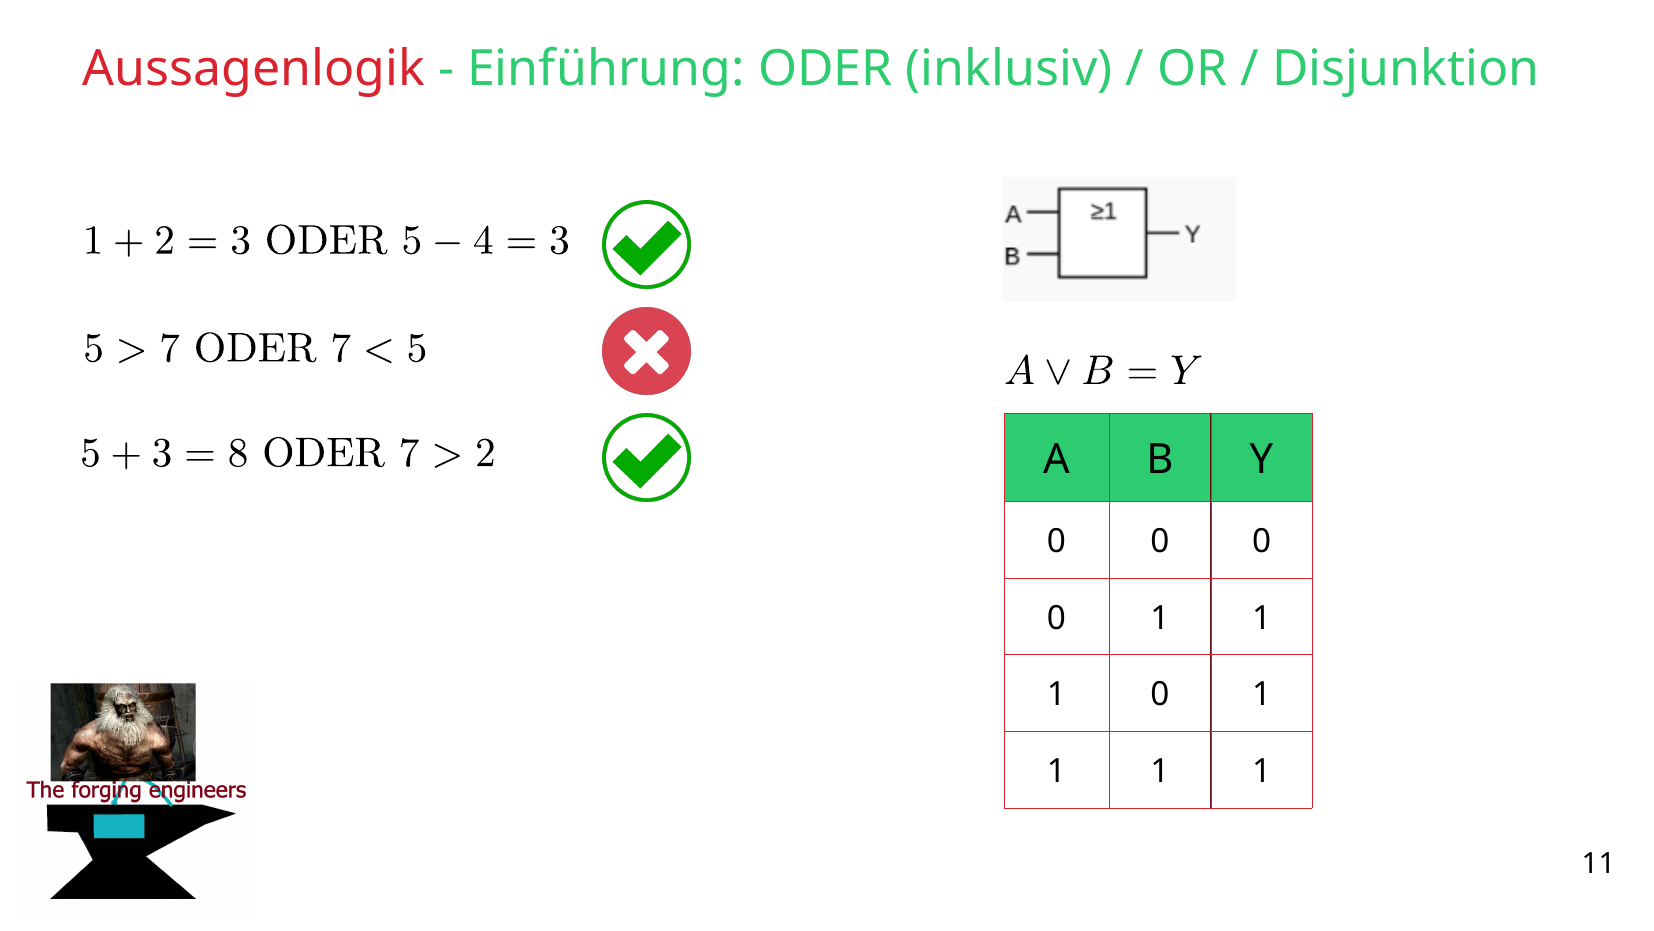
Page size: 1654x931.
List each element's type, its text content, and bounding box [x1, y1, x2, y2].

table_cell 0 [1110, 655, 1210, 731]
picture [1003, 354, 1202, 385]
table_header B [1110, 414, 1210, 501]
picture [602, 200, 691, 289]
picture [1003, 177, 1236, 303]
picture [602, 307, 691, 395]
table_cell 1 [1005, 732, 1109, 808]
table_cell 0 [1005, 579, 1109, 654]
table_cell 1 [1110, 579, 1210, 654]
table_cell 1 [1212, 579, 1312, 654]
title Aussagenlogik - Einführung: ODER (inklusiv) / OR / Disjunktion [82, 37, 1571, 95]
picture [81, 330, 427, 365]
table_header A [1005, 414, 1109, 501]
picture [17, 679, 254, 916]
picture [80, 437, 494, 470]
table_cell 1 [1110, 732, 1210, 808]
table_cell 1 [1212, 655, 1312, 731]
table_cell 1 [1005, 655, 1109, 731]
table_cell 0 [1110, 502, 1210, 578]
table_cell 0 [1005, 502, 1109, 578]
table_header Y [1212, 414, 1312, 501]
table_cell 1 [1212, 732, 1312, 808]
picture [82, 224, 568, 258]
table_cell 0 [1212, 502, 1312, 578]
picture [602, 413, 691, 502]
